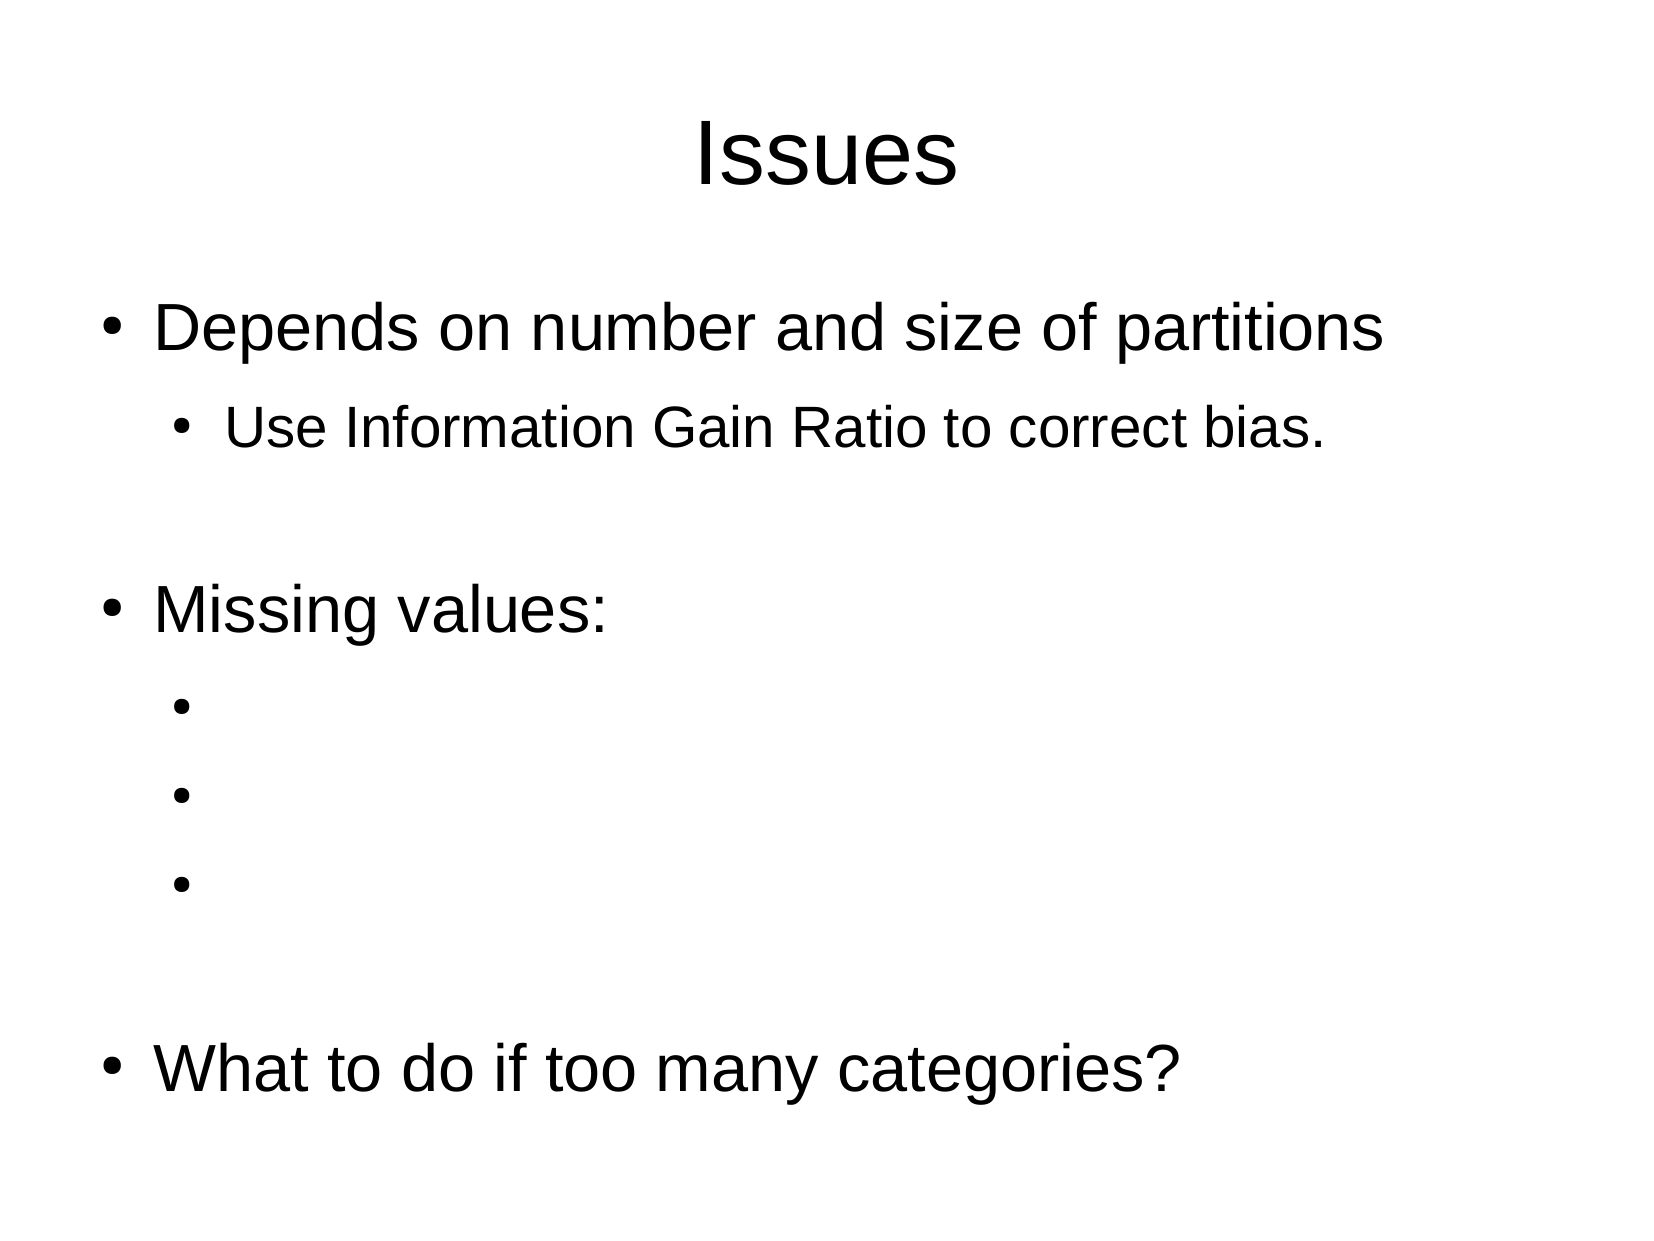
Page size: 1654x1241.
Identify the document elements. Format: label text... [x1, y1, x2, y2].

title Issues [82, 56, 1571, 250]
list Depends on number and size of partitions Use Information Gain Ratio to correct bias. Missing values: What to do if too many categories? [82, 290, 1571, 1109]
